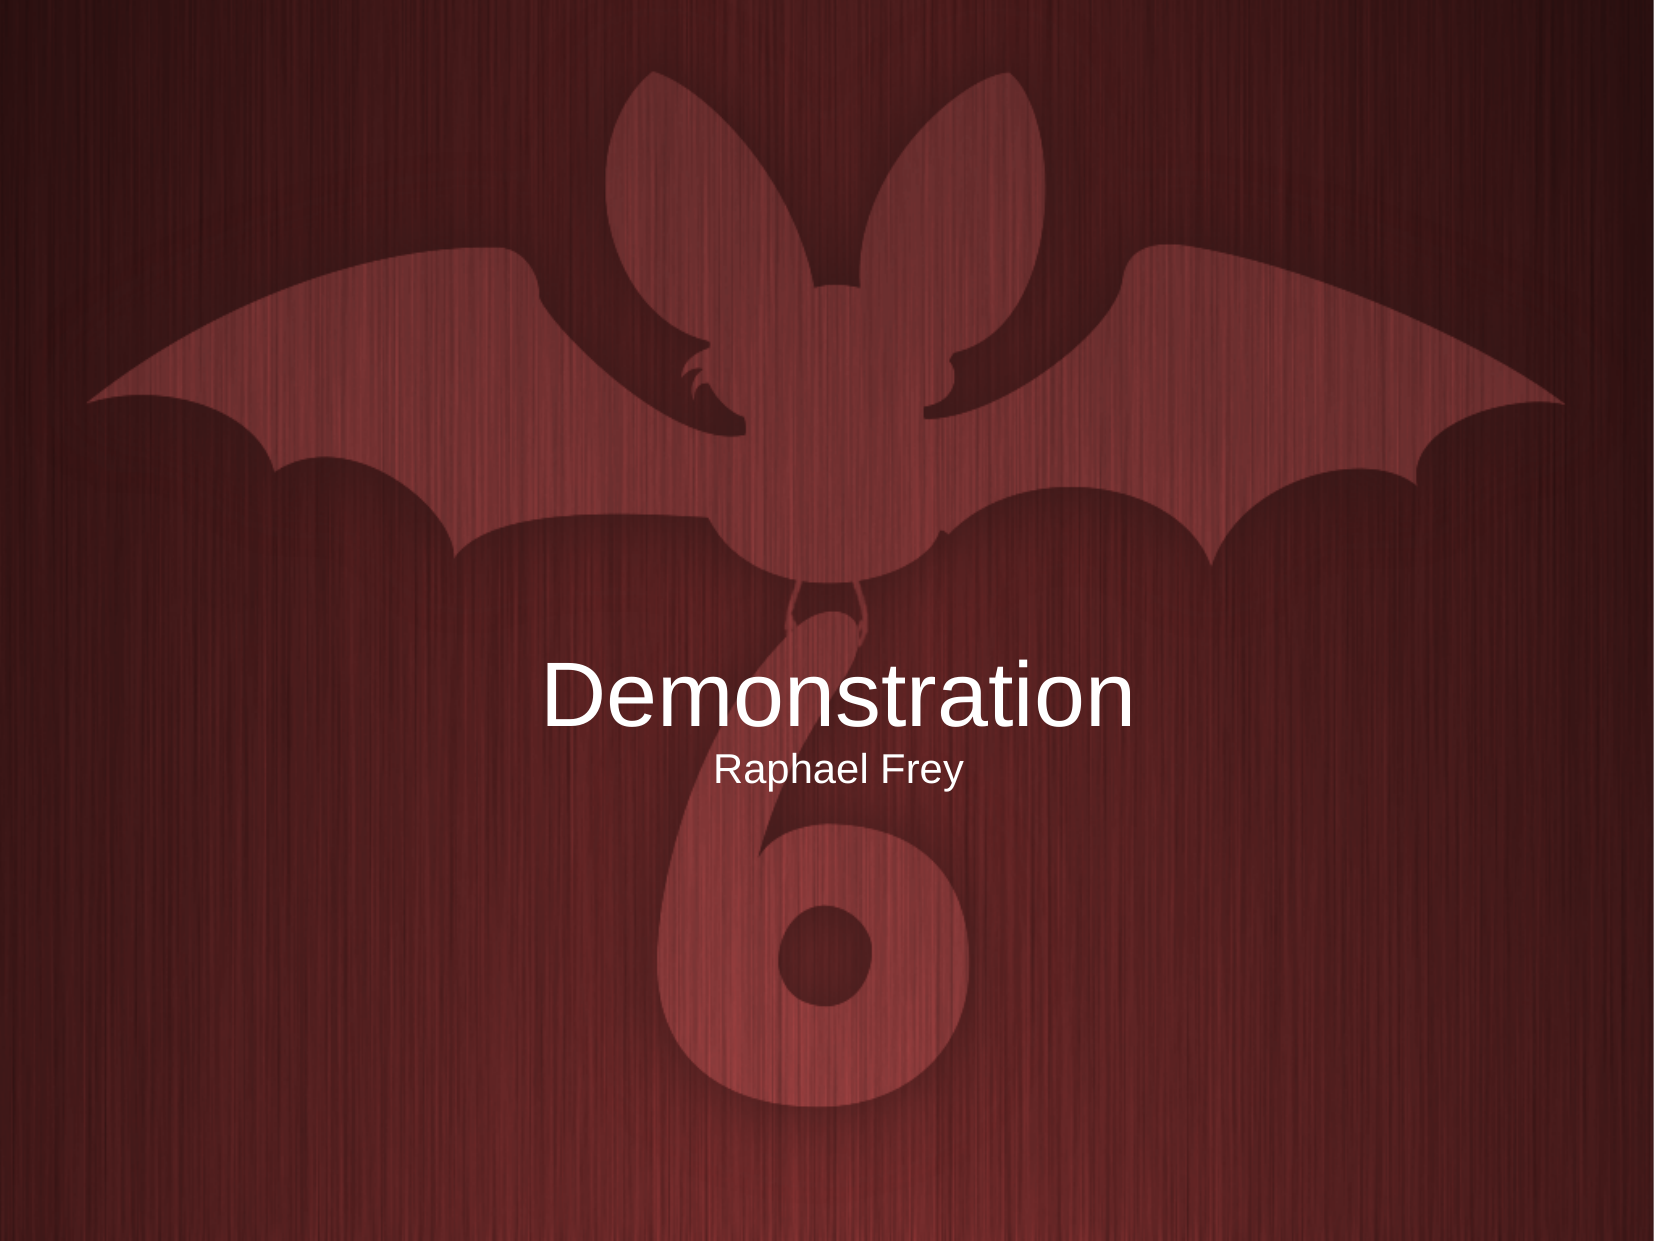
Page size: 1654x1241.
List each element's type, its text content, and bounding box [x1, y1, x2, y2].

picture [0, 0, 1654, 1241]
title Demonstration Raphael Frey [94, 614, 1583, 822]
